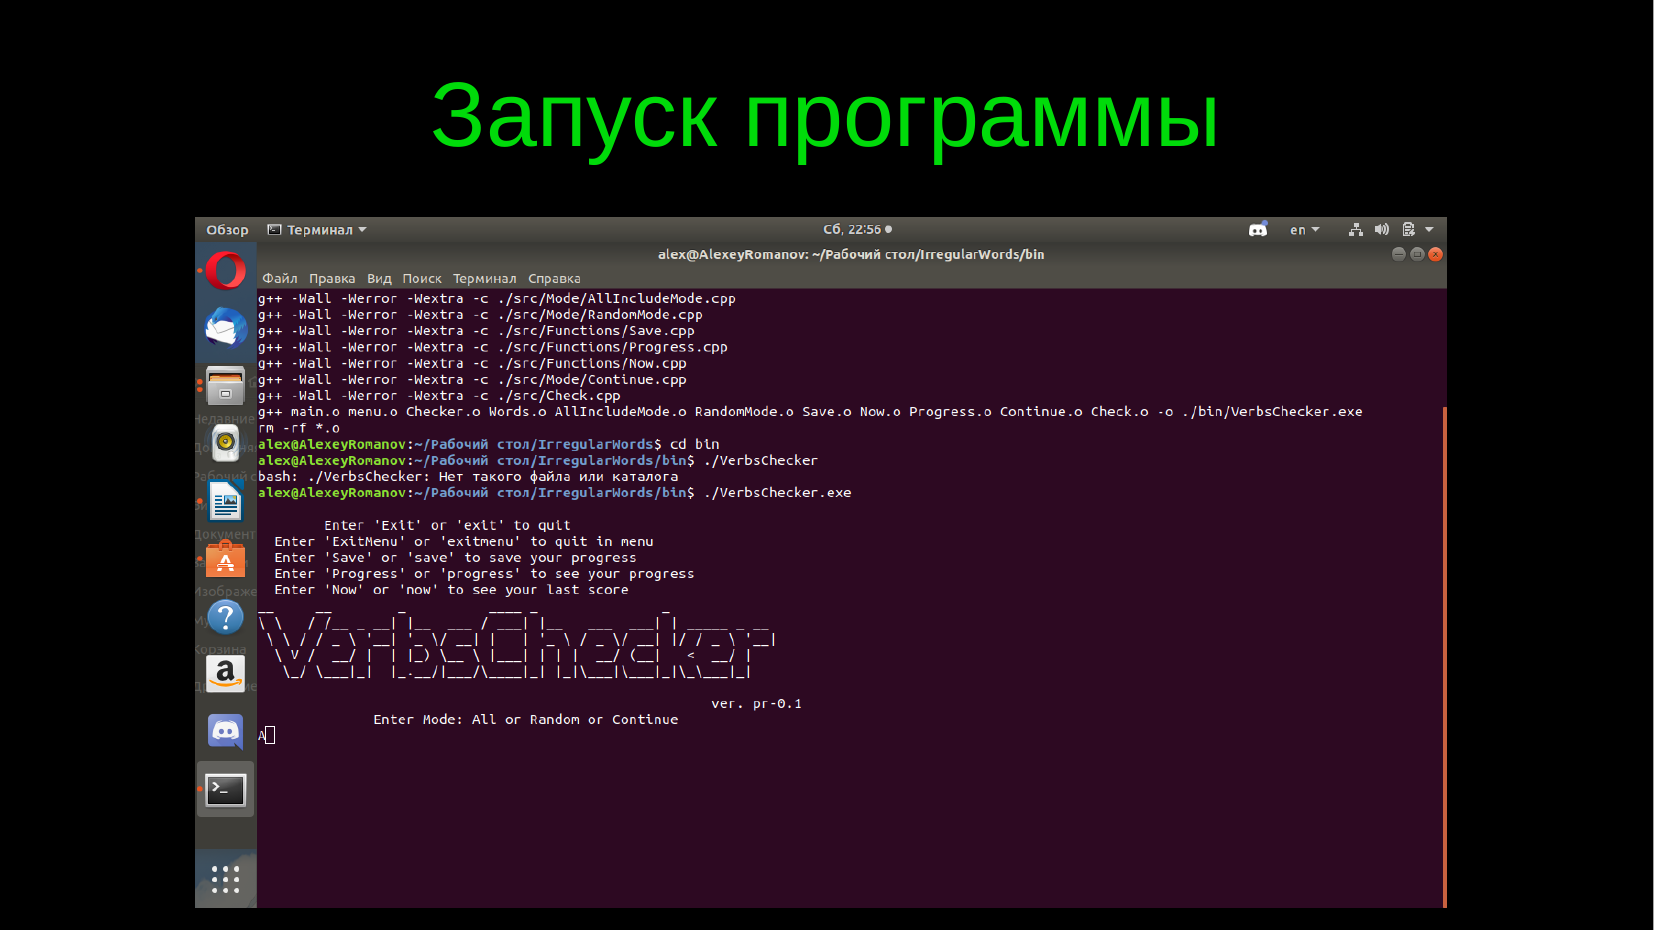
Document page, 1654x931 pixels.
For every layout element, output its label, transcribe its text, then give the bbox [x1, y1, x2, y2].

picture [195, 217, 1447, 908]
title Запуск программы [82, 37, 1571, 193]
